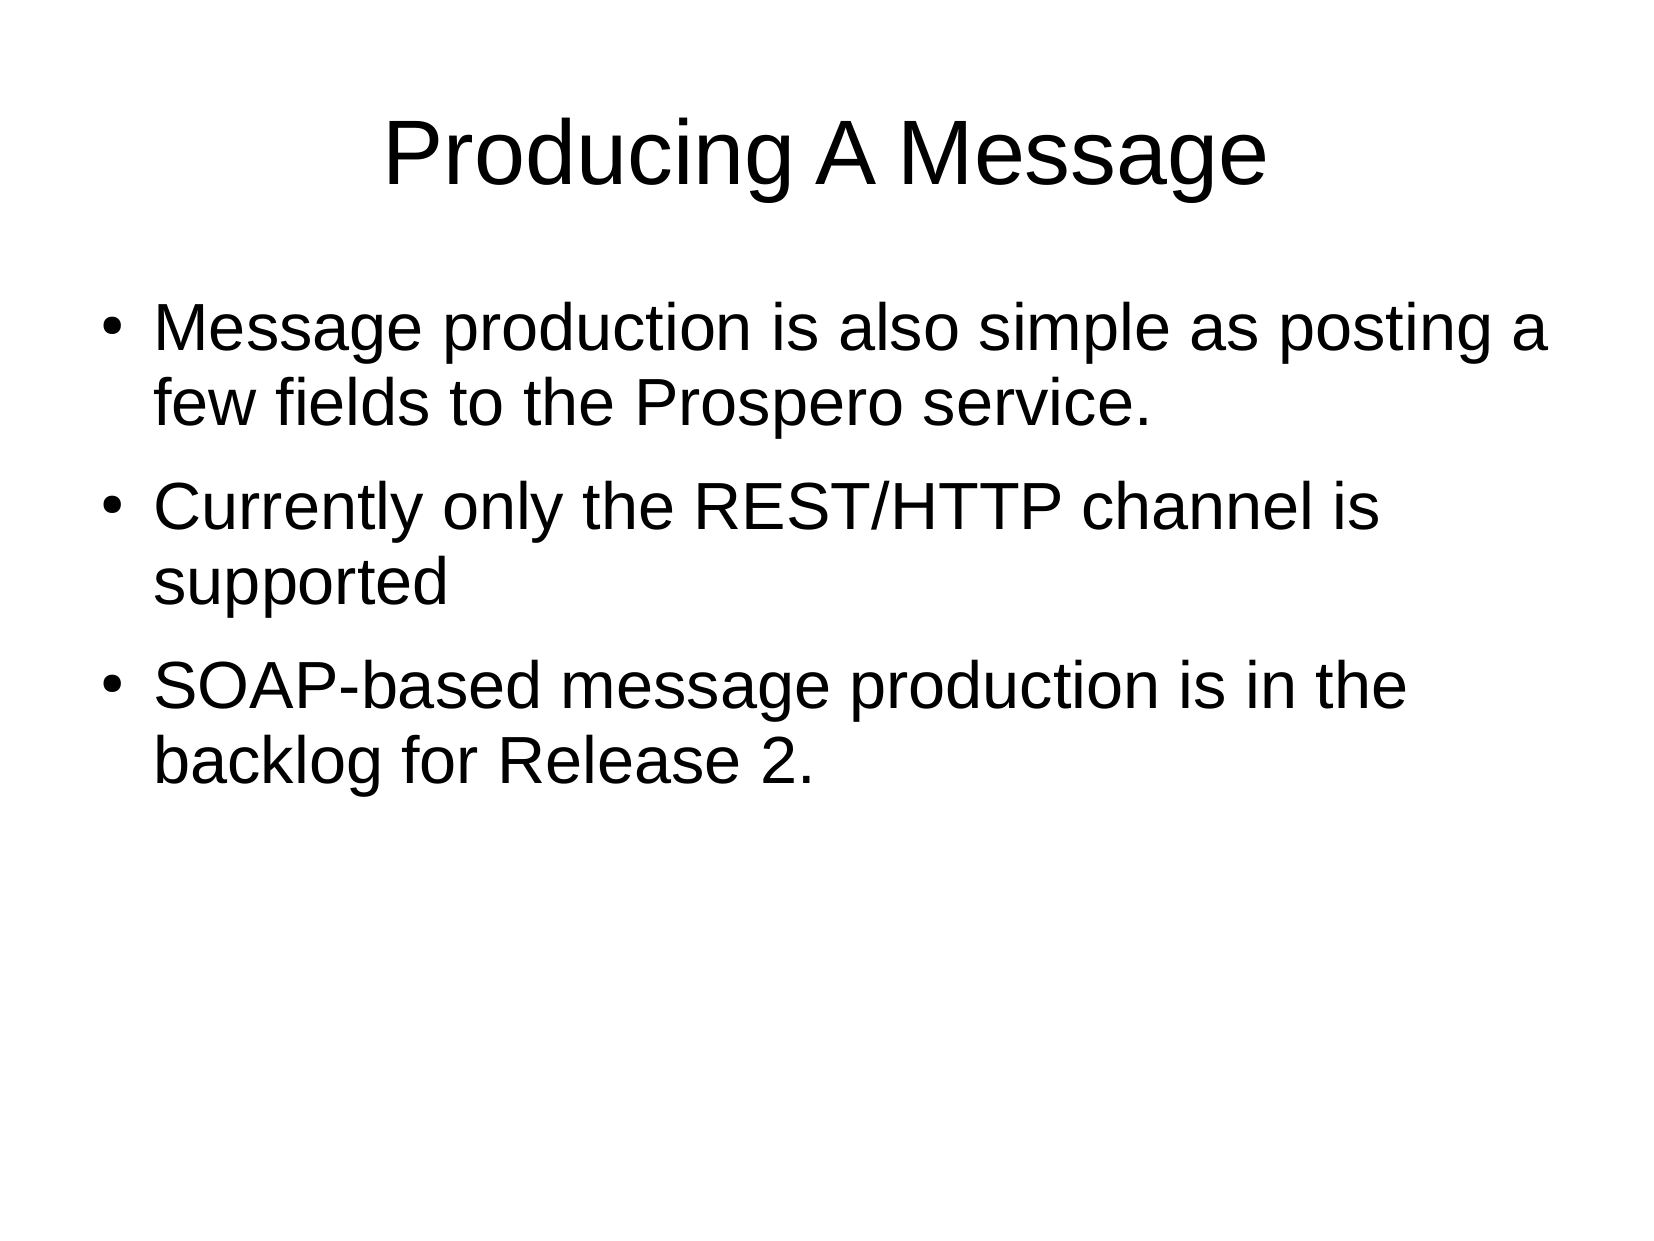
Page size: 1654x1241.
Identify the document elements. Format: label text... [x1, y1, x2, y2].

title Producing A Message [82, 49, 1571, 257]
list Message production is also simple as posting a few fields to the Prospero service. Currently only the REST/HTTP channel is supported SOAP-based message production is in the backlog for Release 2. [82, 290, 1571, 1109]
